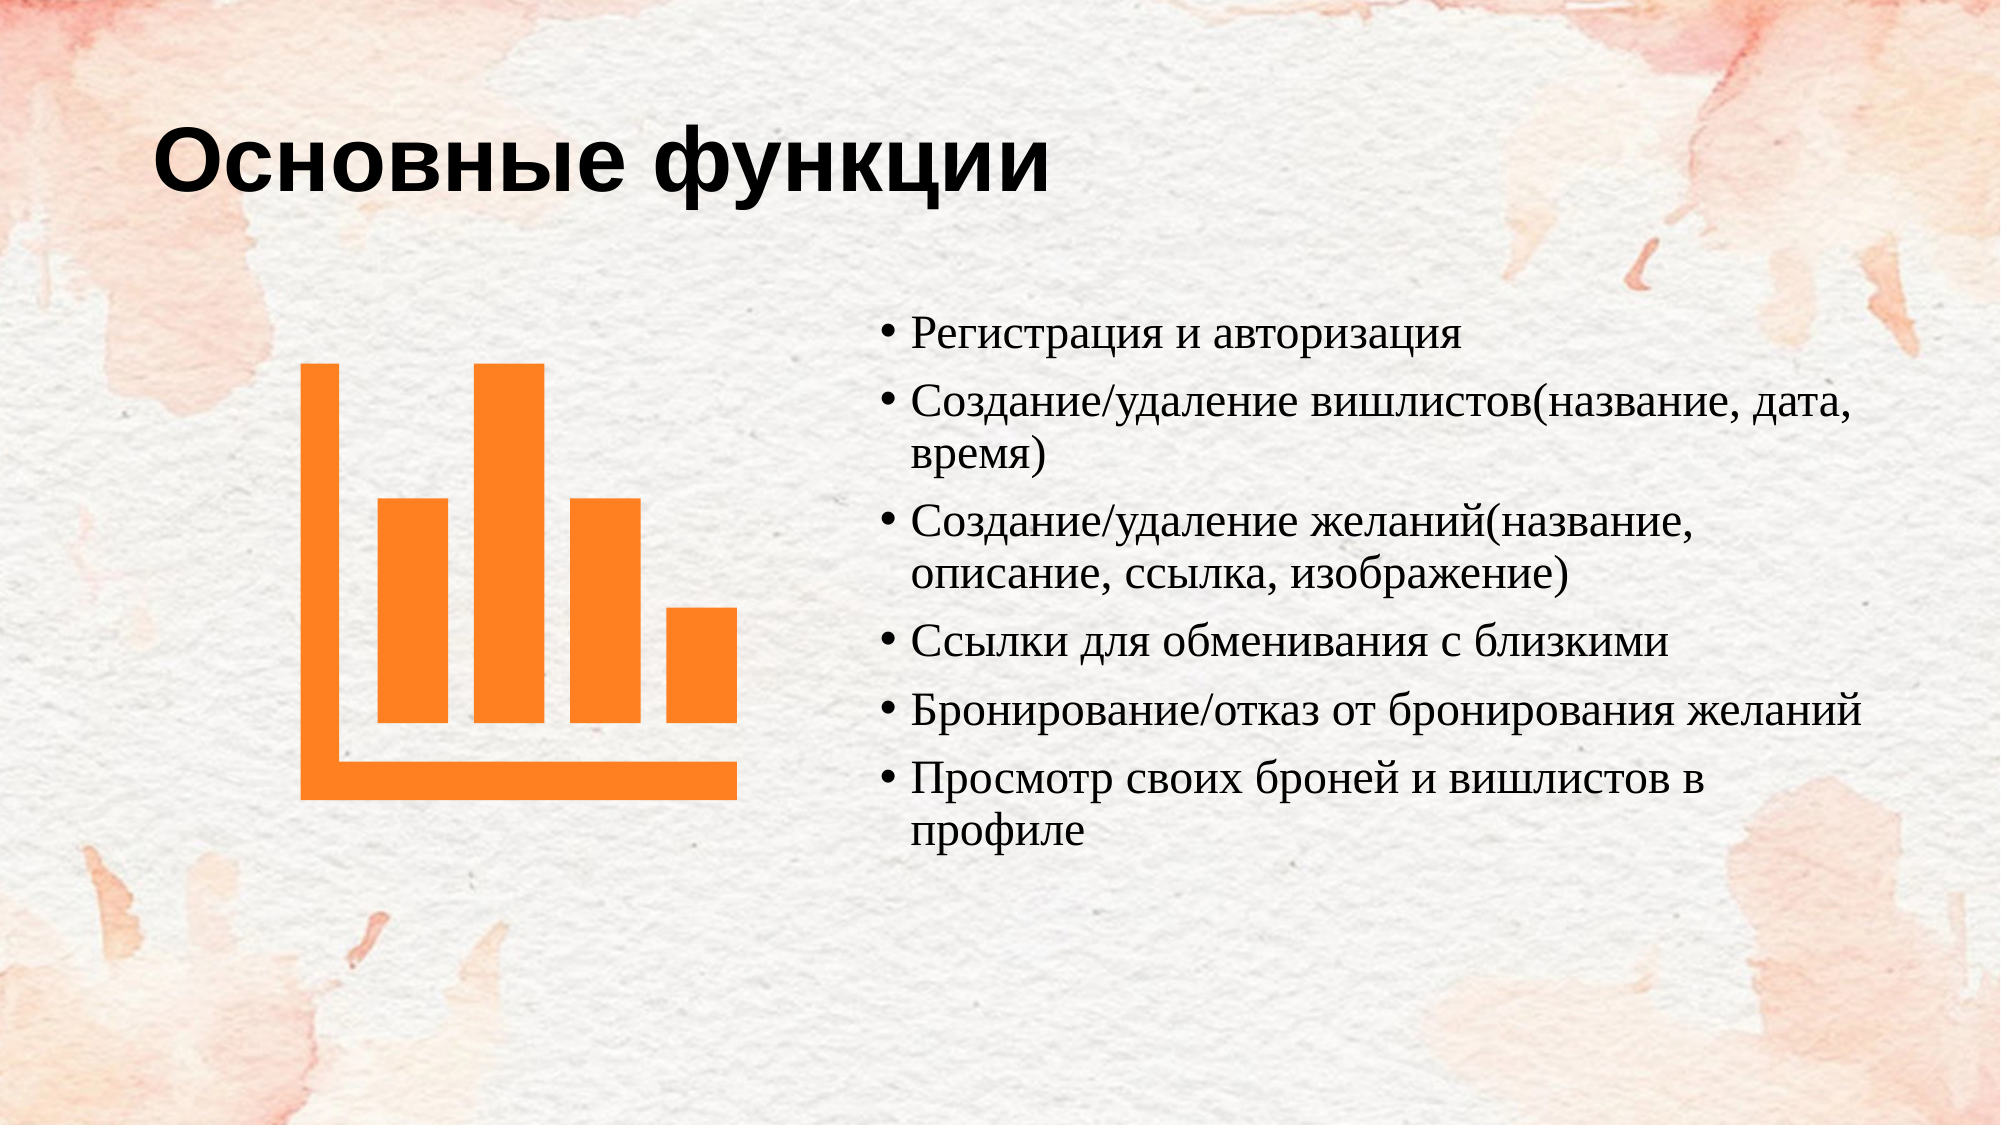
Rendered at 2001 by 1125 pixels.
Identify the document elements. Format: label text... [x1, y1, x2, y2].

title Основные функции [137, 53, 1863, 271]
list Регистрация и авторизация Создание/удаление вишлистов(название, дата, время) Создание/удаление желаний(название, описание, ссылка, изображение) Ссылки для обменивания с близкими Бронирование/отказ от бронирования желаний Просмотр своих броней и вишлистов в профиле [864, 299, 1881, 906]
picture [0, 0, 2001, 1125]
